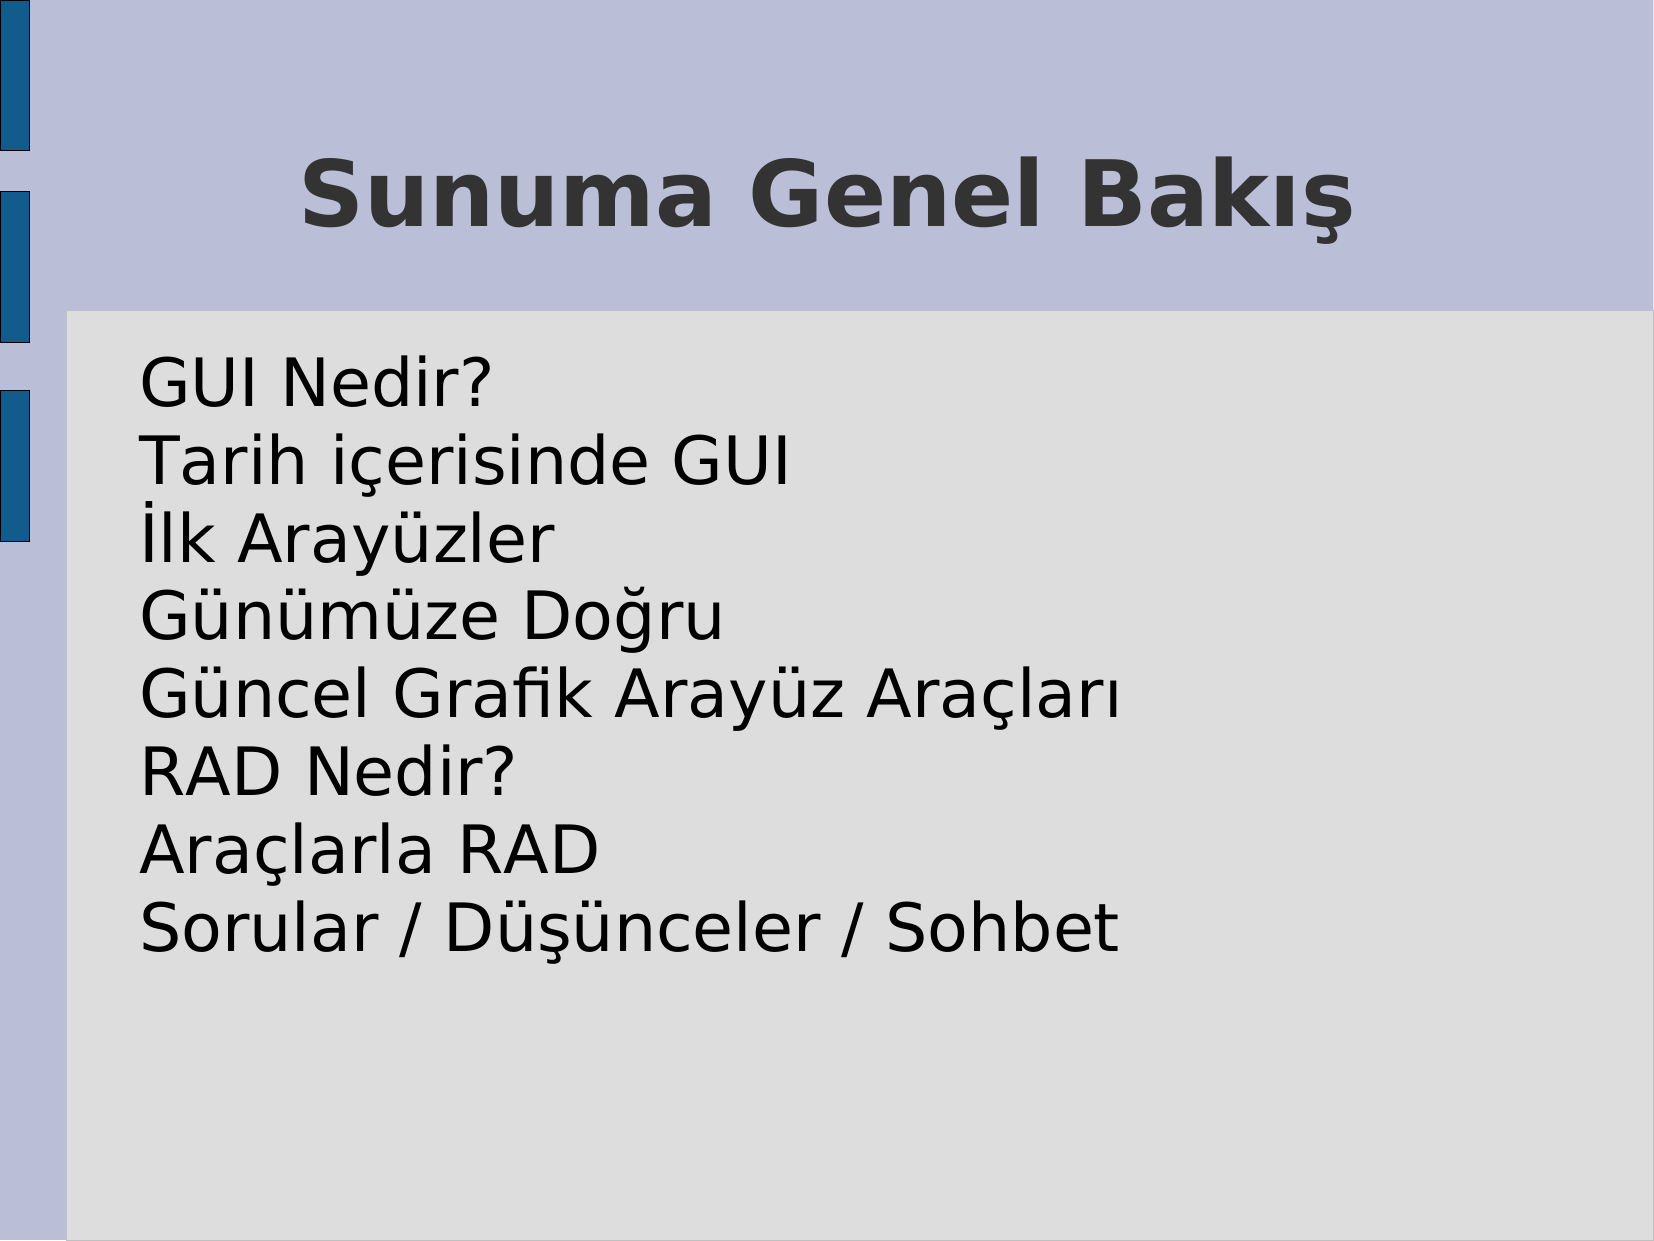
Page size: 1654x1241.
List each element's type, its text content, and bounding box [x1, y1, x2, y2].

title Sunuma Genel Bakış [121, 91, 1534, 299]
list GUI Nedir? Tarih içerisinde GUI İlk Arayüzler Günümüze Doğru Güncel Grafik Arayüz Araçları RAD Nedir? Araçlarla RAD Sorular / Düşünceler / Sohbet [121, 344, 1534, 1127]
